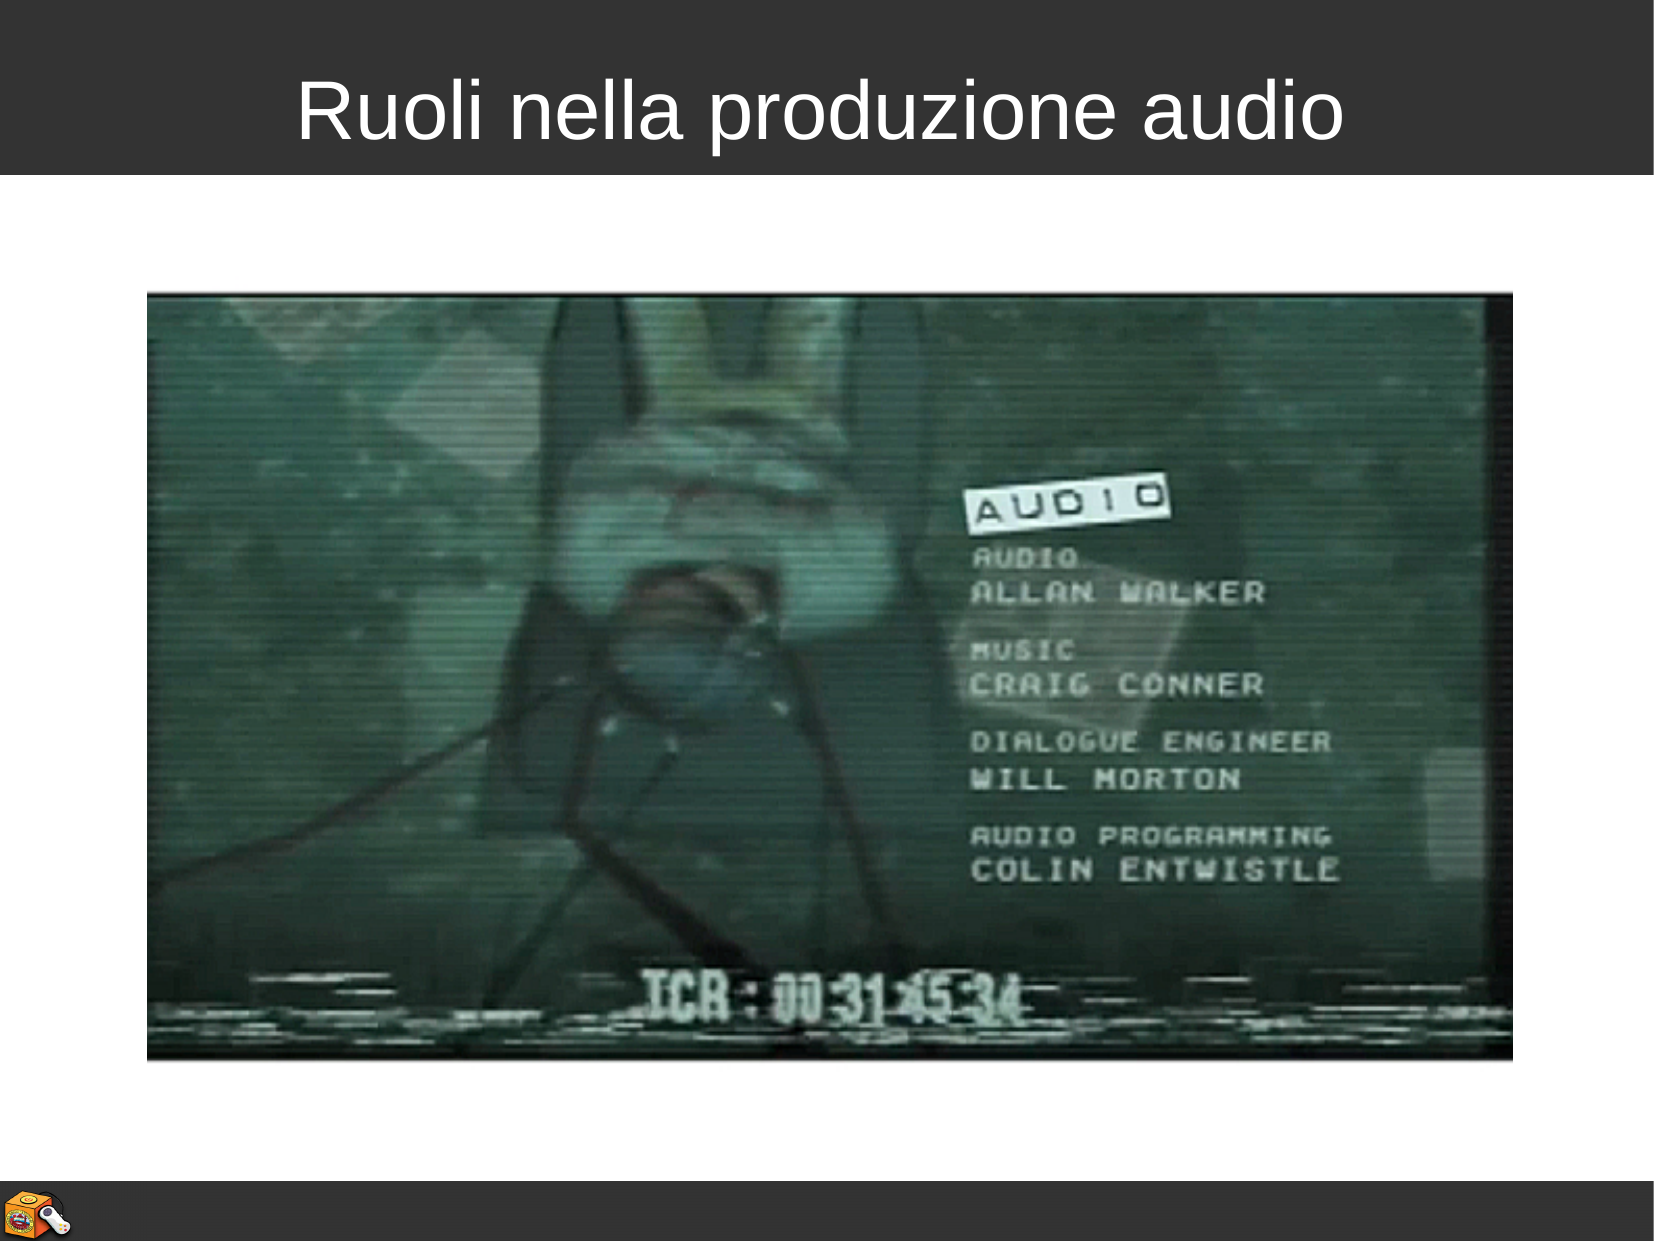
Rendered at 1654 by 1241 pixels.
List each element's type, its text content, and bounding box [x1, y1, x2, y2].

title Ruoli nella produzione audio [76, 14, 1565, 207]
picture [147, 177, 1513, 1178]
picture [0, 0, 1654, 175]
picture [0, 1181, 1654, 1241]
